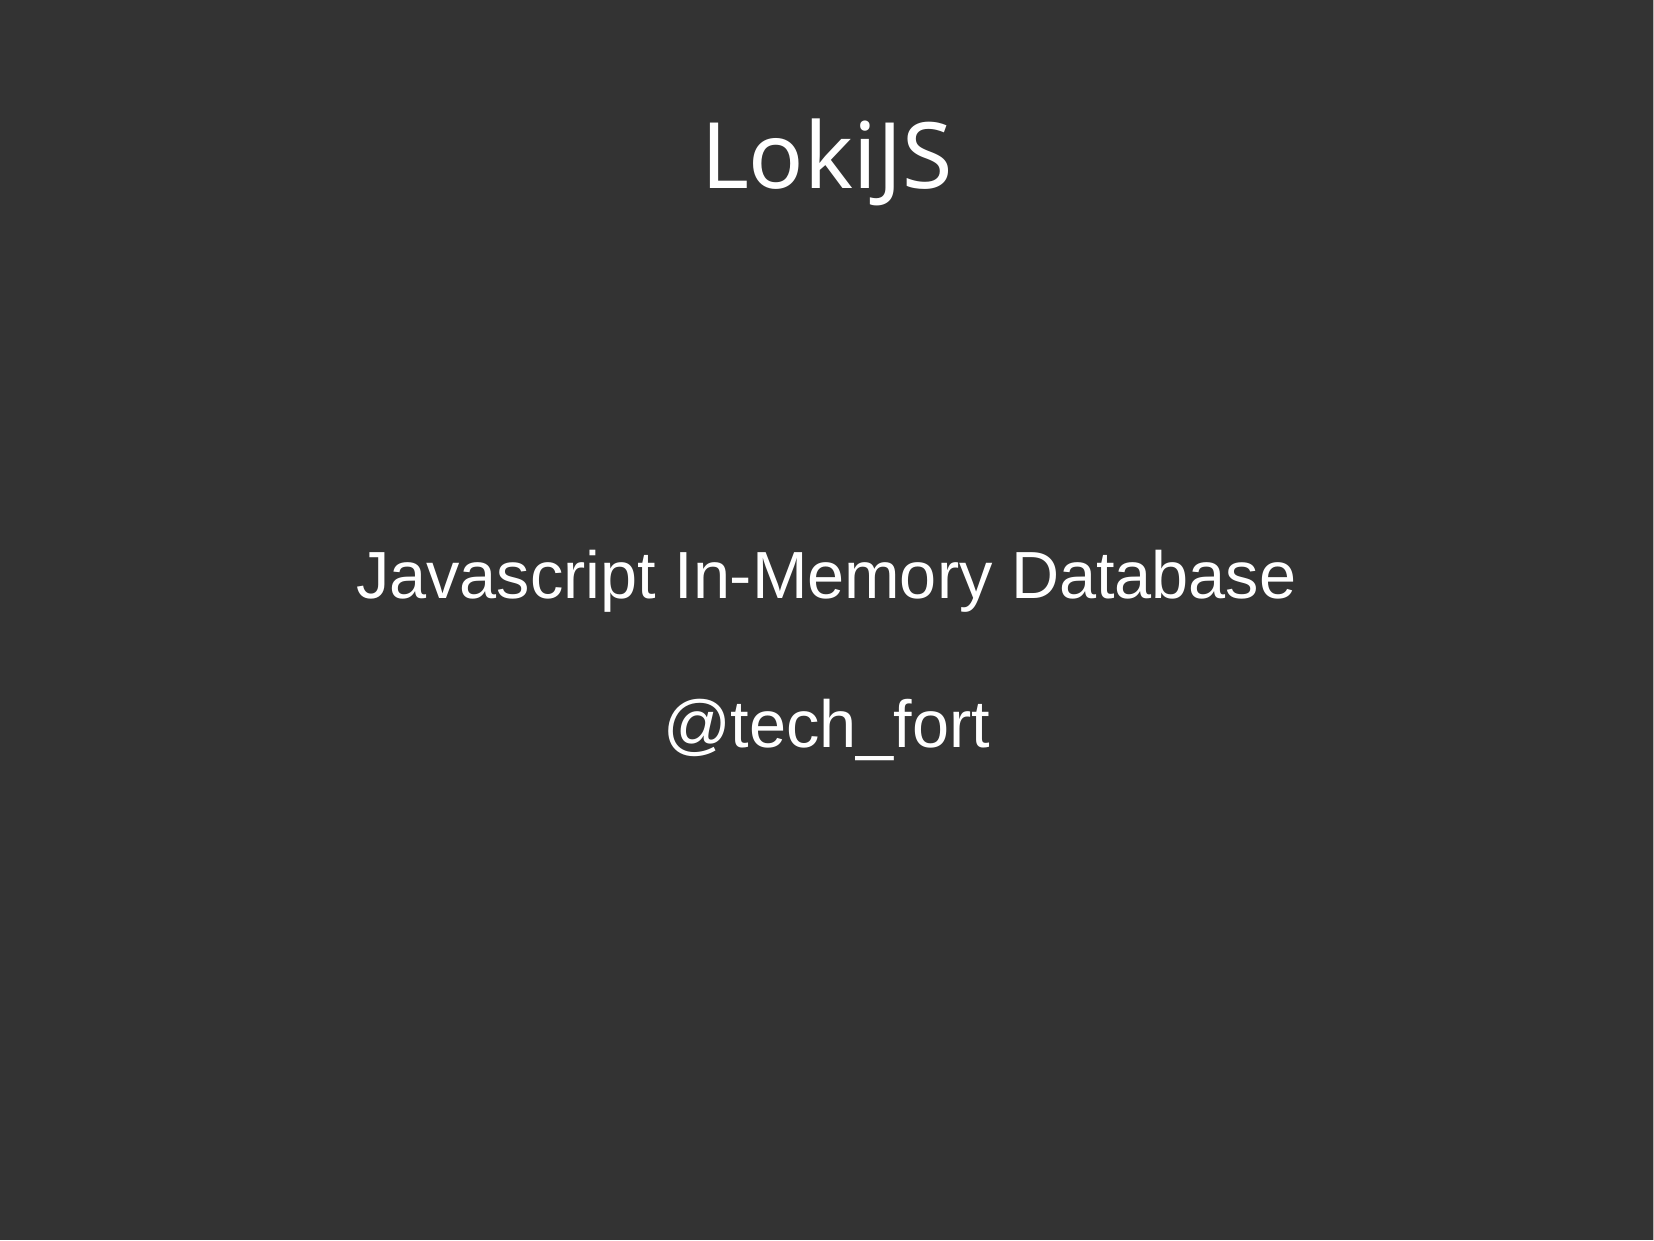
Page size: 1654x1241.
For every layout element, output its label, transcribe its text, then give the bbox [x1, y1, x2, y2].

subtitle Javascript In-Memory Database @tech_fort [82, 290, 1571, 1010]
title LokiJS [82, 49, 1571, 257]
